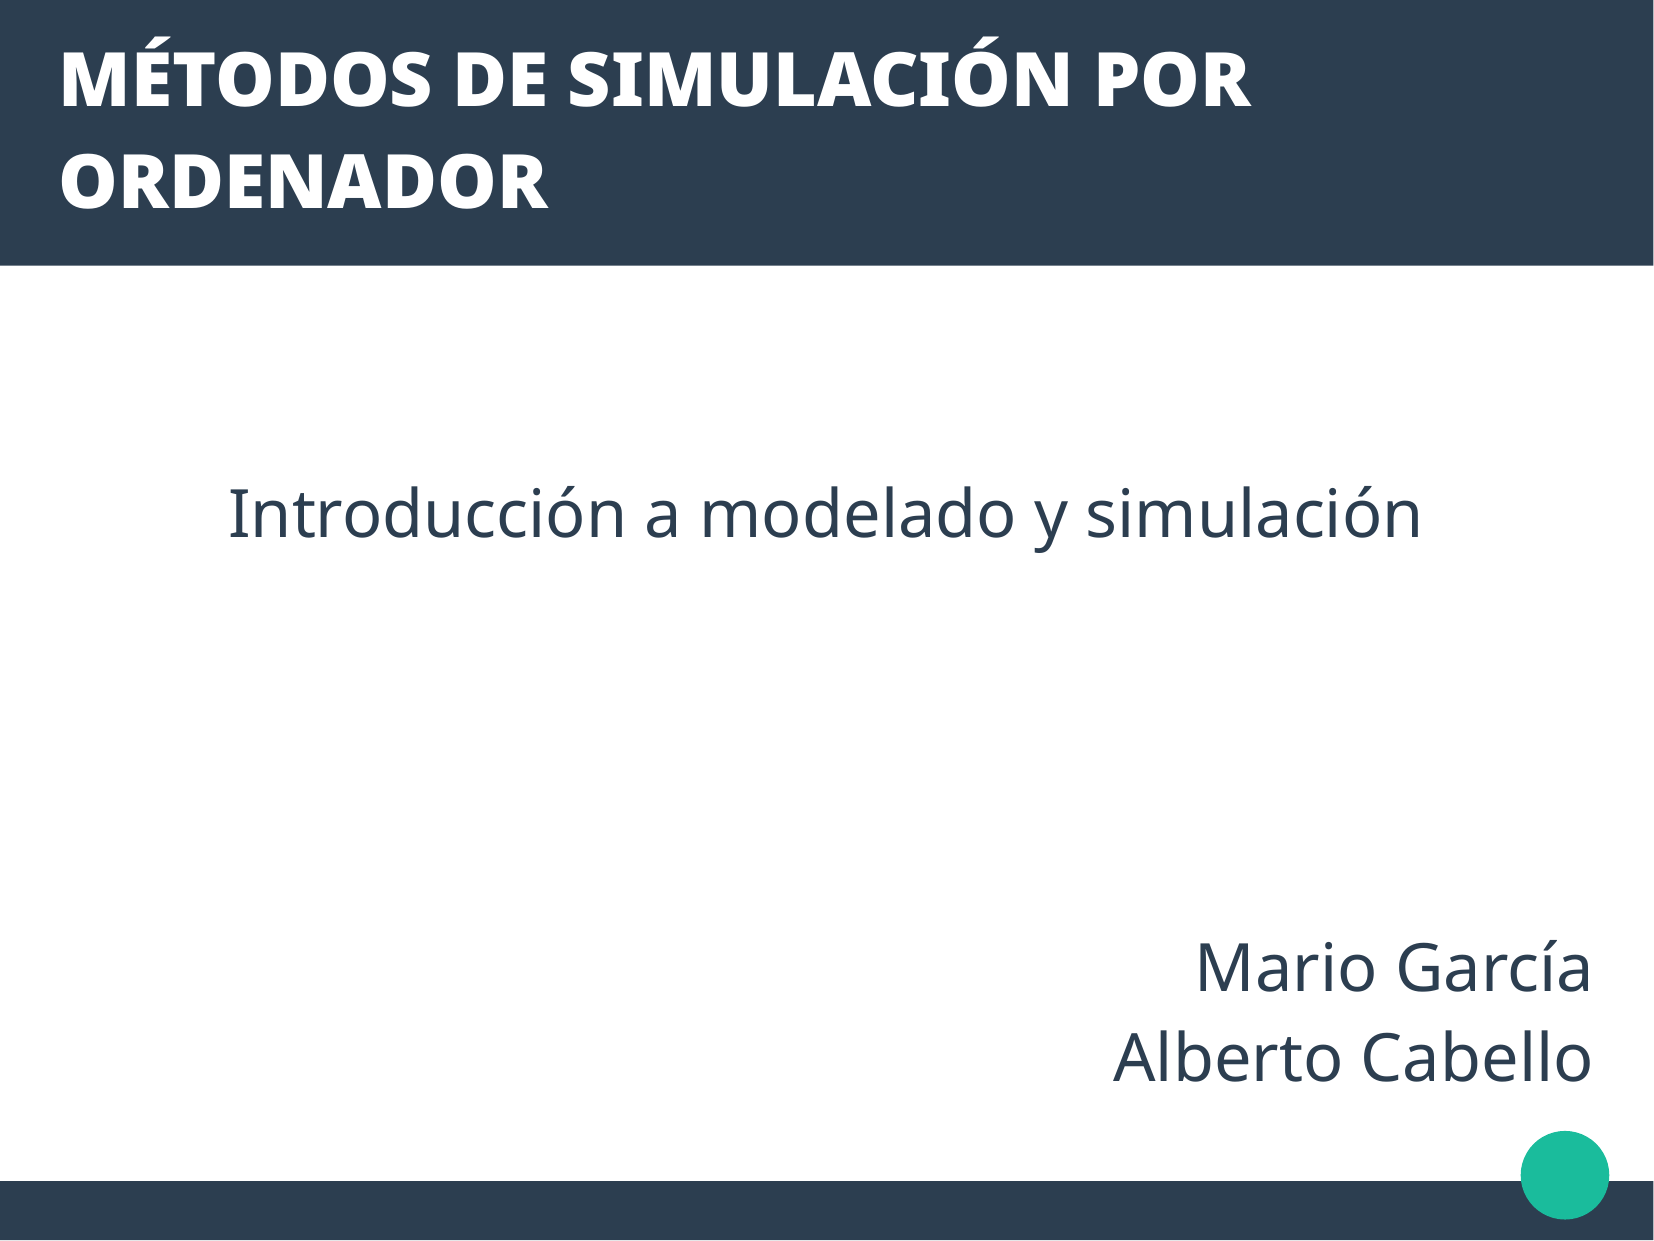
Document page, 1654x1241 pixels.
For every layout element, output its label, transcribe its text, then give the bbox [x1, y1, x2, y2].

title MÉTODOS DE SIMULACIÓN POR ORDENADOR [59, 40, 1595, 216]
subtitle Introducción a modelado y simulación Mario García Alberto Cabello [59, 324, 1595, 1152]
